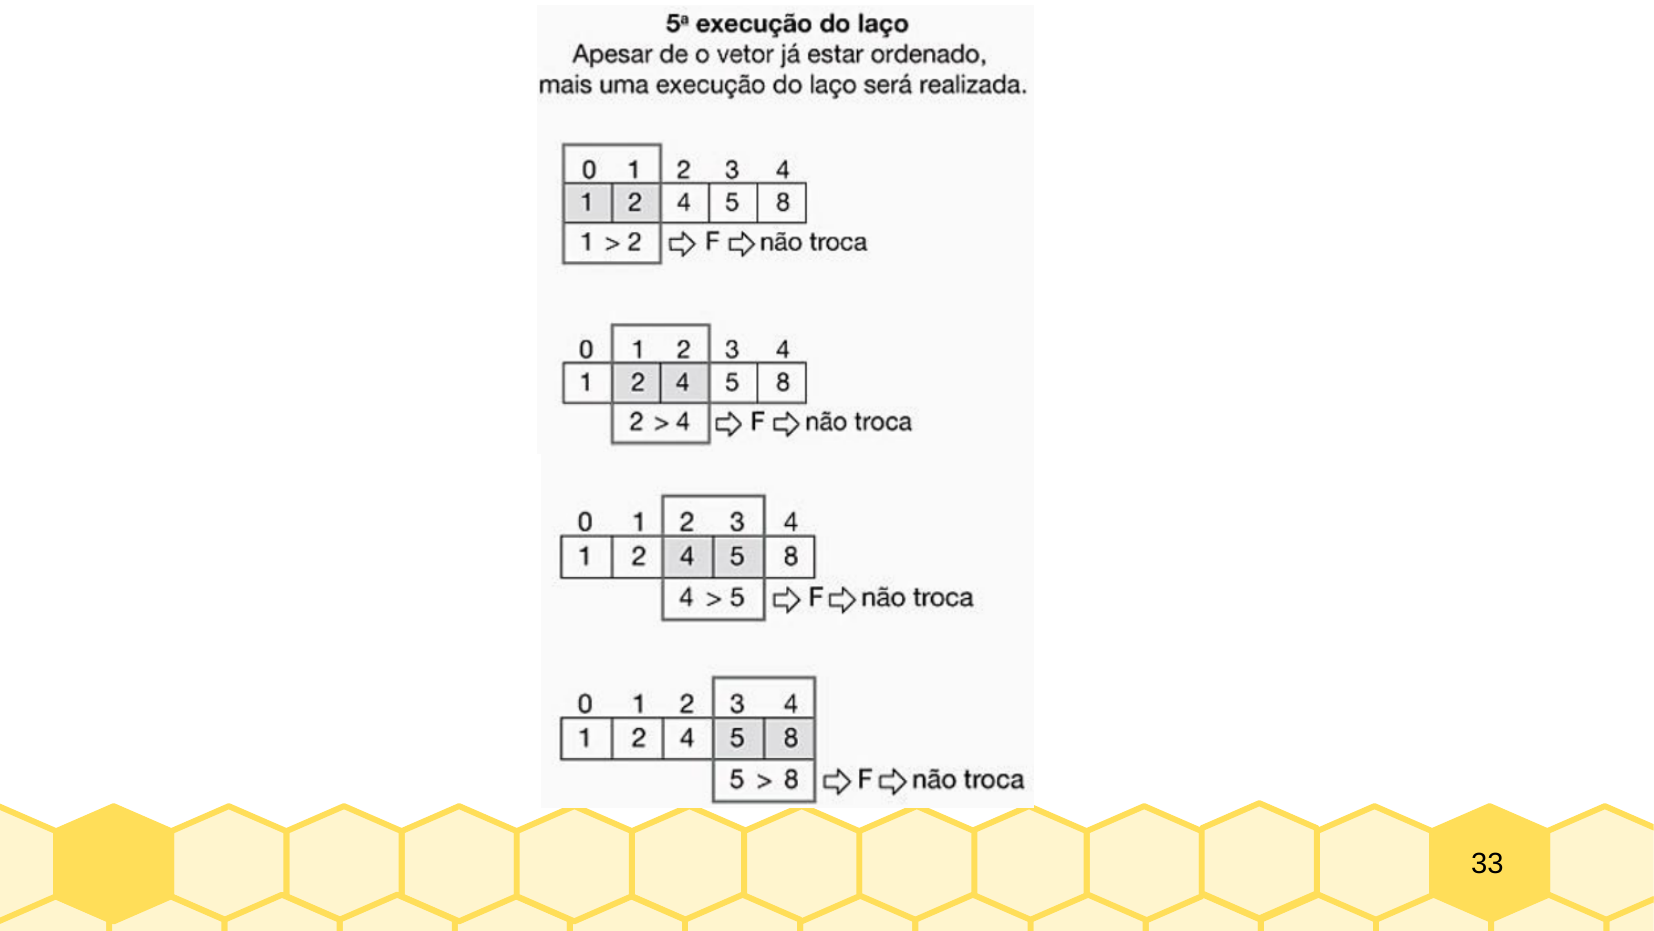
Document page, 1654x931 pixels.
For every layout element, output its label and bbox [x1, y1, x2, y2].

picture [537, 5, 1034, 808]
